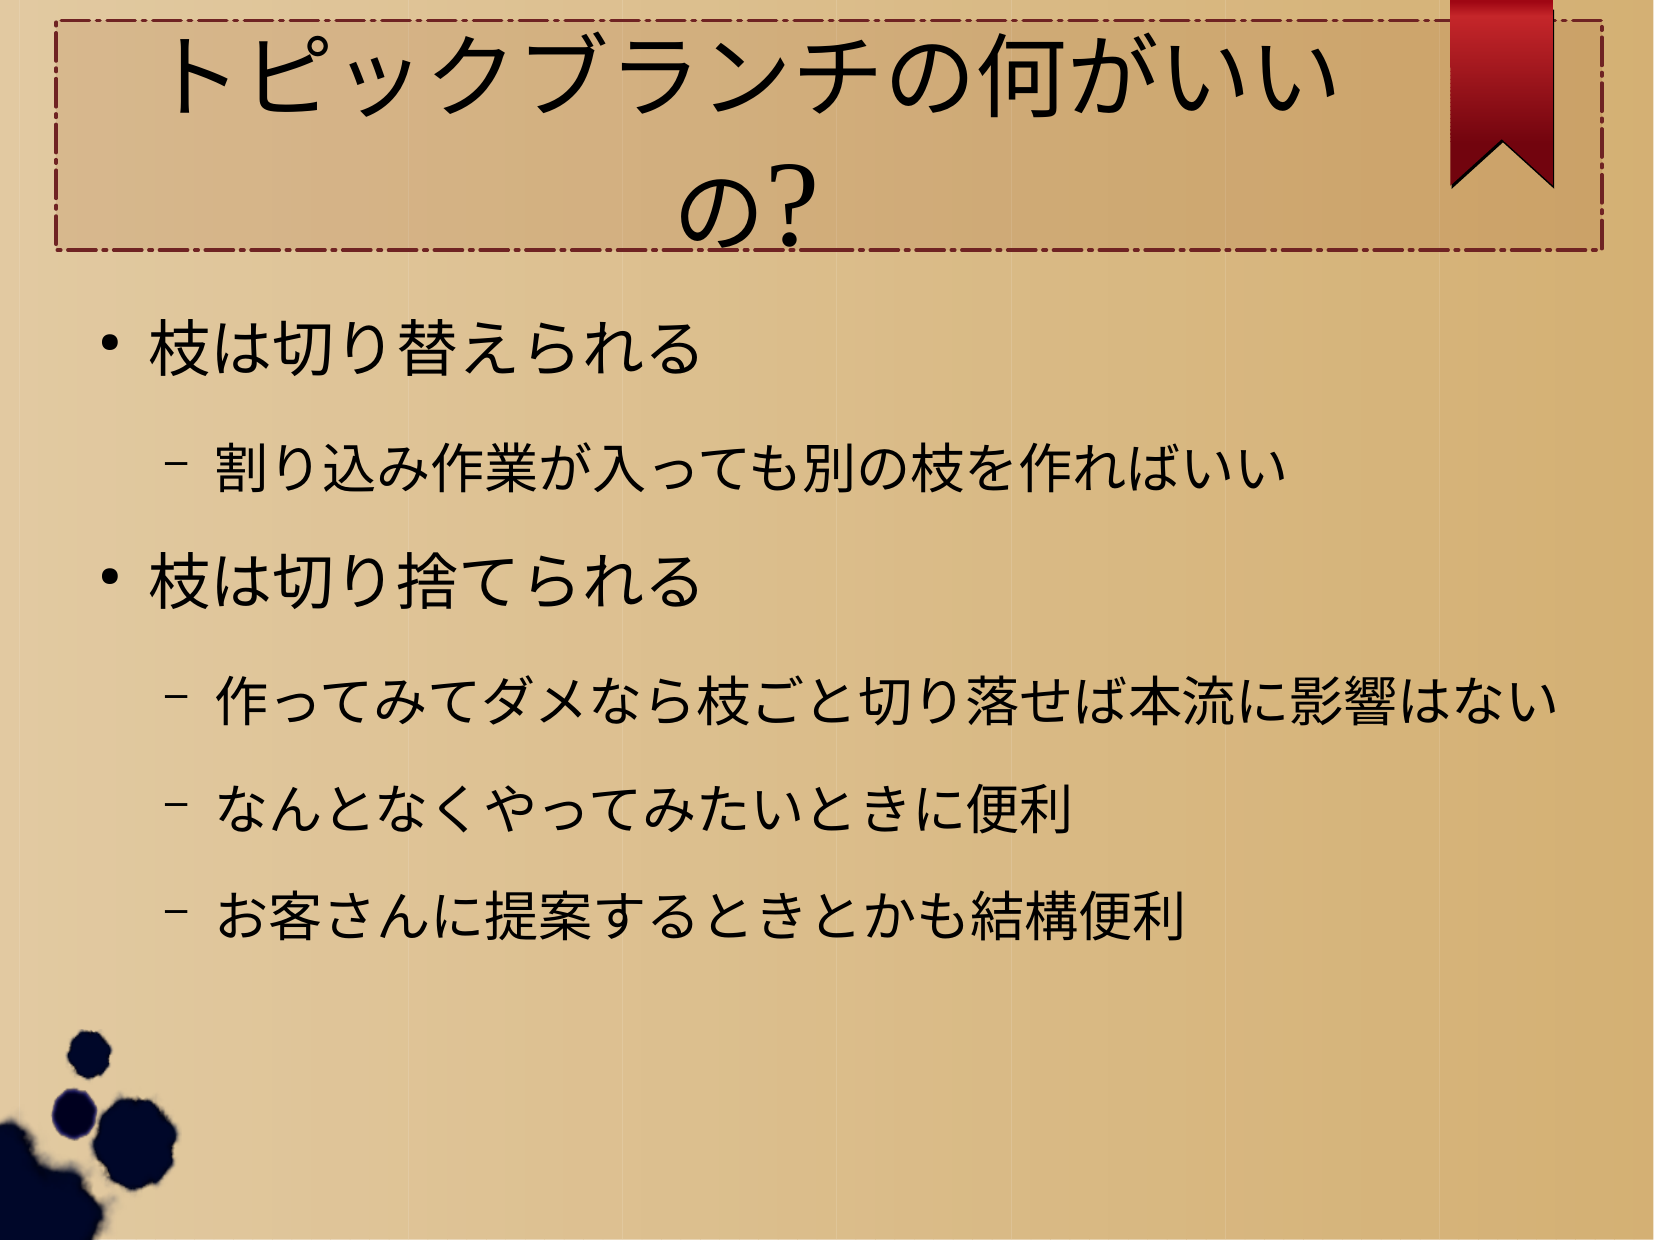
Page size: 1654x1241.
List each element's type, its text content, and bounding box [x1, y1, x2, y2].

title トピックブランチの何がいいの? [82, 47, 1412, 229]
list 枝は切り替えられる 割り込み作業が入っても別の枝を作ればいい 枝は切り捨てられる 作ってみてダメなら枝ごと切り落せば本流に影響はない なんとなくやってみたいときに便利 お客さんに提案するときとかも結構便利 [82, 299, 1571, 1019]
